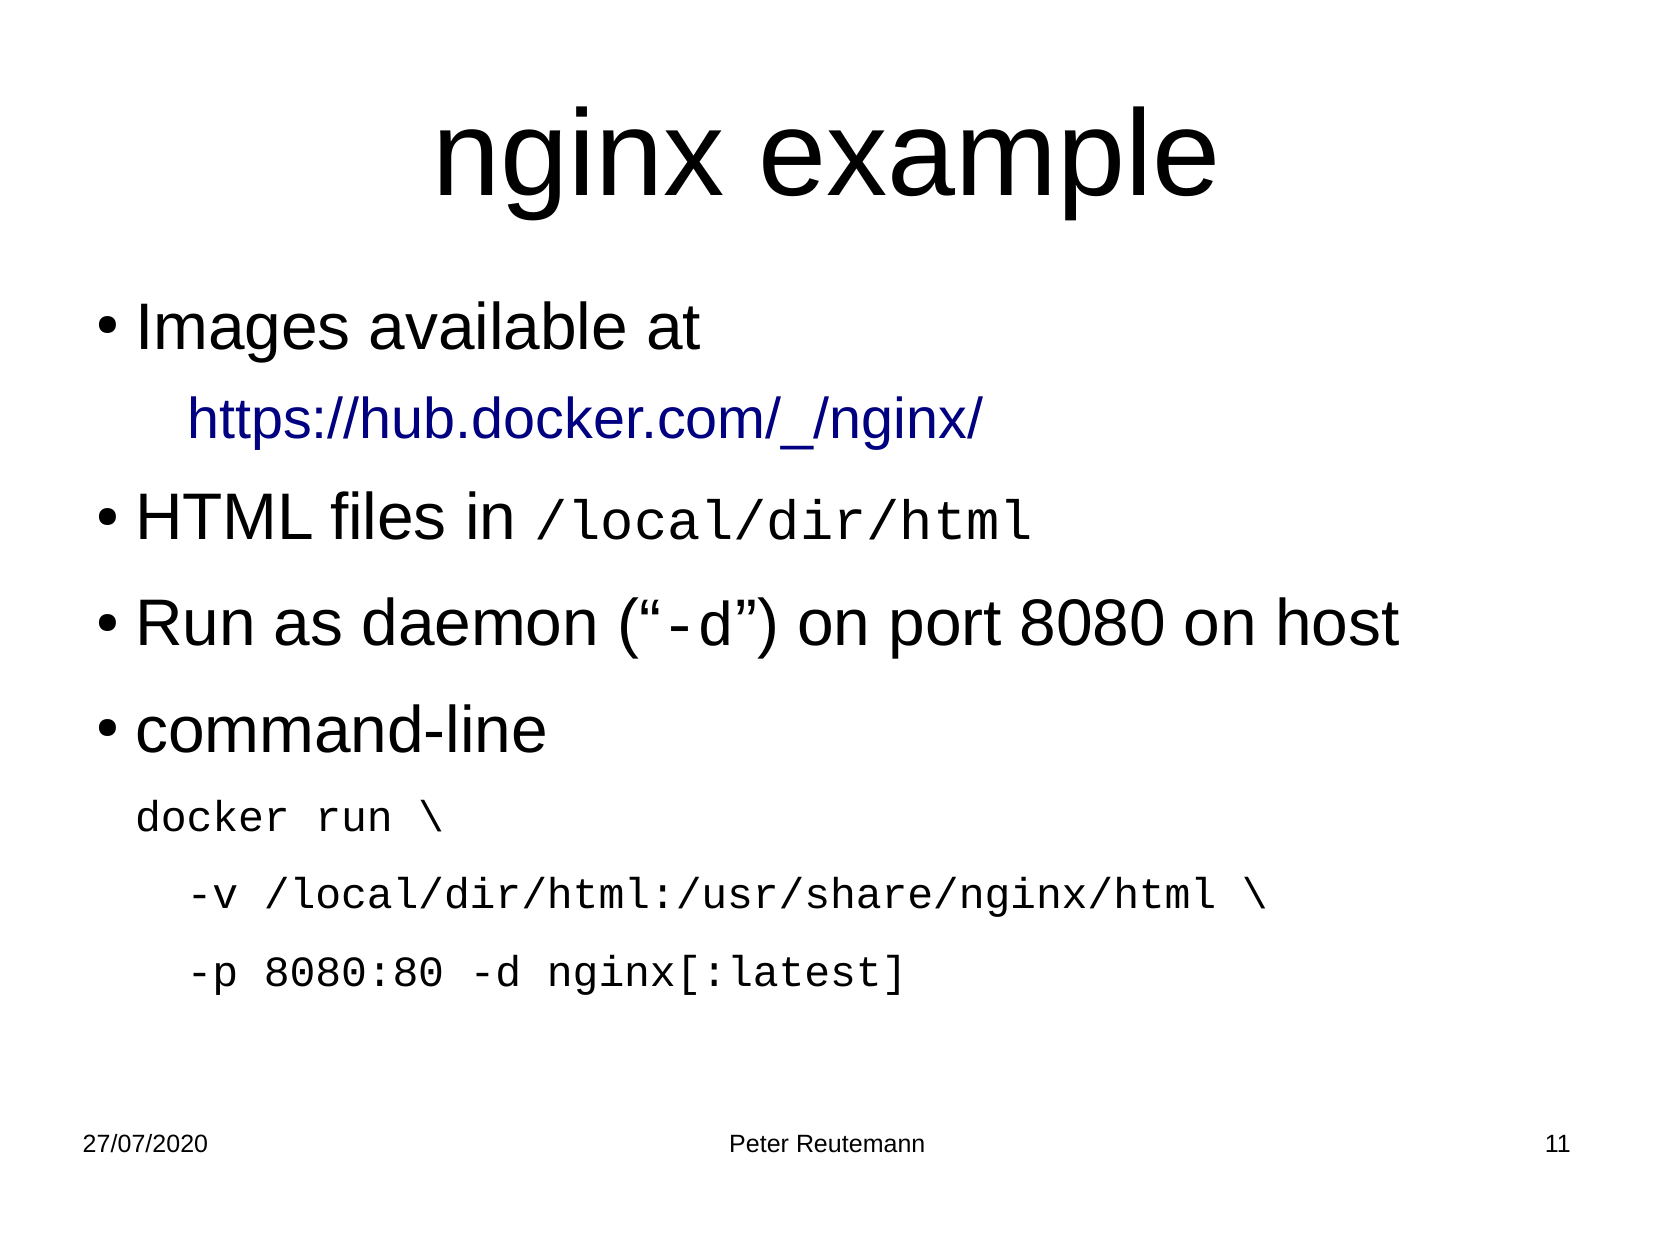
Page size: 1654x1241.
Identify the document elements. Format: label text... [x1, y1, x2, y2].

title nginx example [82, 49, 1571, 257]
list Images available at https://hub.docker.com/_/nginx/ HTML files in /local/dir/html Run as daemon (“-d”) on port 8080 on host command-line docker run \ -v /local/dir/html:/usr/share/nginx/html \ -p 8080:80 -d nginx[:latest] [82, 290, 1571, 1010]
